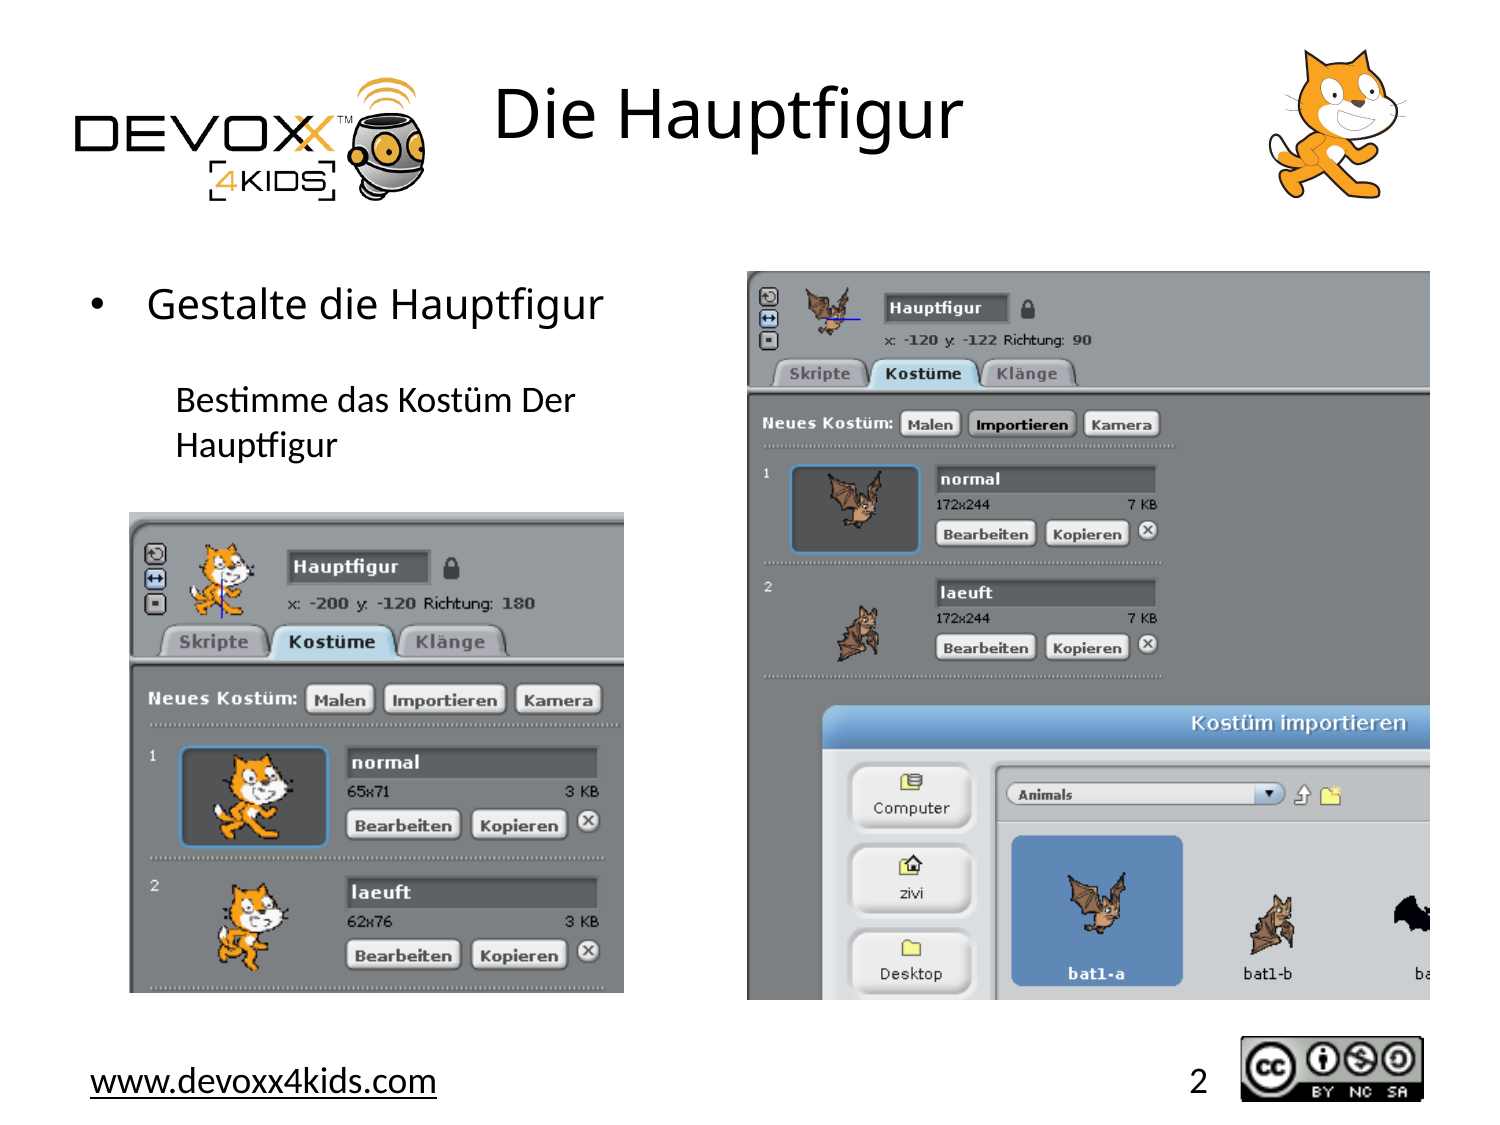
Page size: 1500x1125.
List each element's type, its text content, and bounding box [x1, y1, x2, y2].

picture [75, 77, 125, 201]
picture [1240, 1036, 1424, 1102]
picture [129, 512, 624, 993]
picture [747, 271, 1430, 1000]
title Die Hauptfigur [125, 69, 1200, 258]
text_box Bestimme das Kostüm Der Hauptfigur [113, 367, 626, 473]
text_box Gestalte die Hauptfigur [87, 277, 747, 372]
footer www.devoxx4kids.com [88, 1056, 444, 1125]
text_box [1258, 45, 1416, 202]
text_box 2 [1187, 1056, 1211, 1102]
